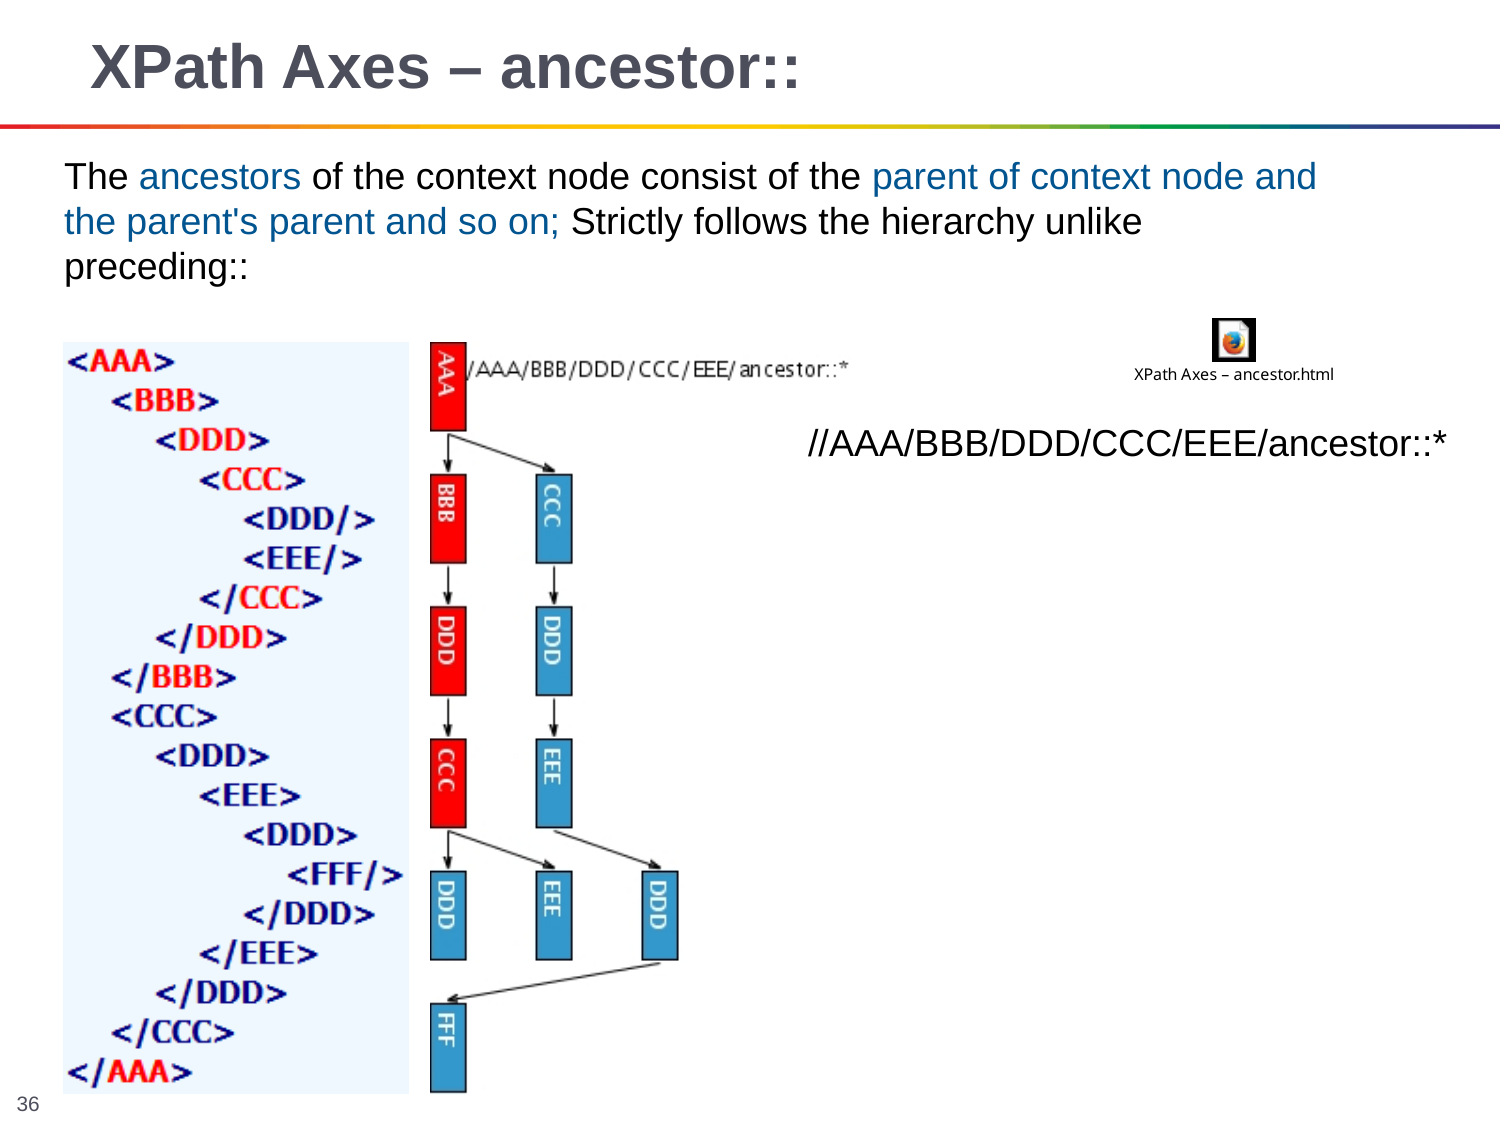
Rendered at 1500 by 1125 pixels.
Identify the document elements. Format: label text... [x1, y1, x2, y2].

picture [430, 342, 852, 1095]
title XPath Axes – ancestor:: [75, 17, 1425, 109]
chart [1113, 318, 1354, 390]
text_box //AAA/BBB/DDD/CCC/EEE/ancestor::* [793, 411, 1463, 472]
picture [63, 342, 409, 1094]
text_box The ancestors of the context node consist of the parent of context node and the parent's parent and so on; Strictly follows the hierarchy unlike preceding:: [49, 145, 1341, 296]
